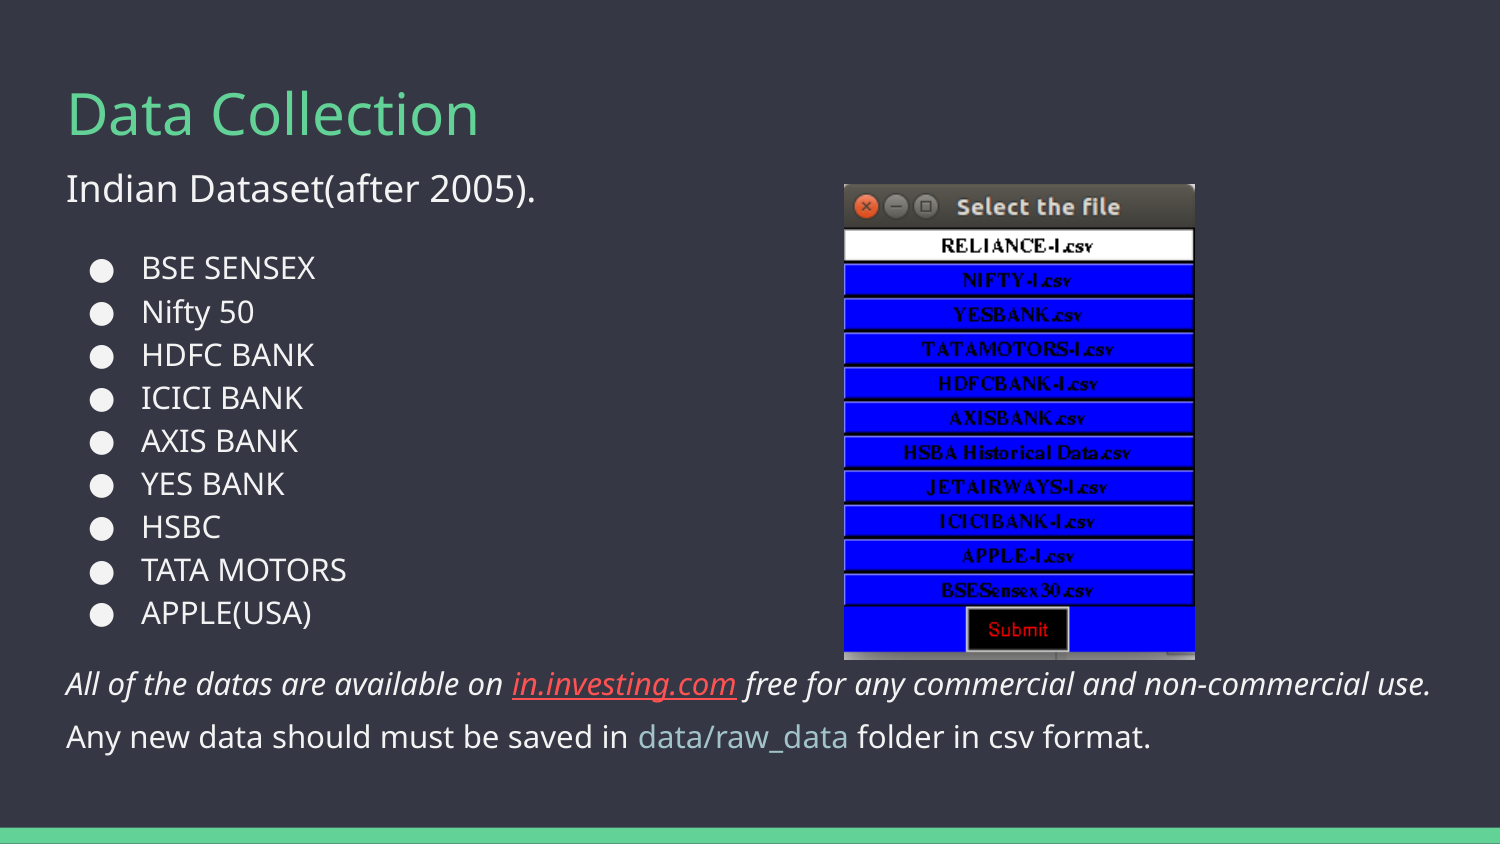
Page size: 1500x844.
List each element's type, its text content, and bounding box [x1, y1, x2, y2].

title Data Collection [51, 62, 1449, 143]
list Indian Dataset(after 2005). BSE SENSEX Nifty 50 HDFC BANK ICICI BANK AXIS BANK YES BANK HSBC TATA MOTORS APPLE(USA) All of the datas are available on in.investing.com free for any commercial and non-commercial use. Any new data should must be saved in data/raw_data folder in csv format. [51, 143, 1449, 655]
picture [844, 184, 1195, 660]
